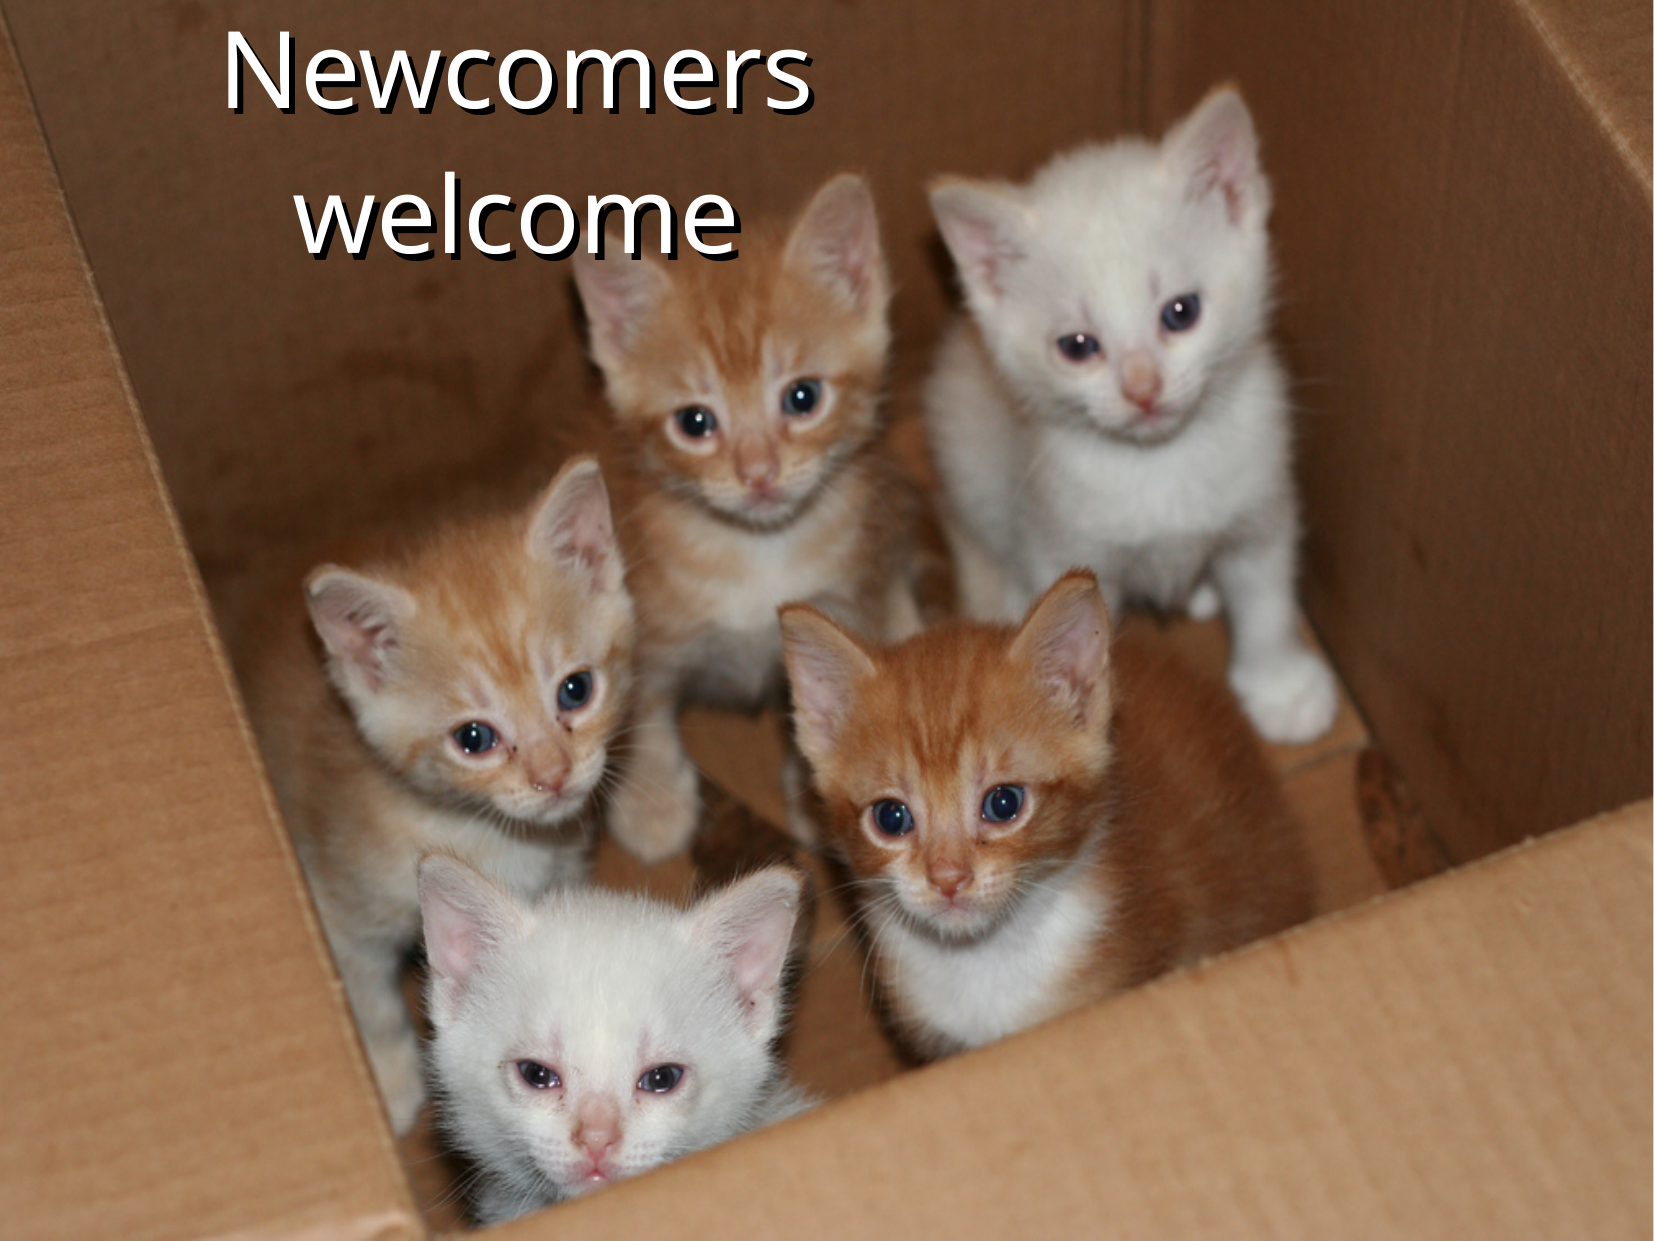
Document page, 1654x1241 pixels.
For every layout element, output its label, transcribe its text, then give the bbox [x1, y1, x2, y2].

text_box Newcomers welcome [0, 14, 1033, 264]
picture [0, 0, 1654, 1241]
